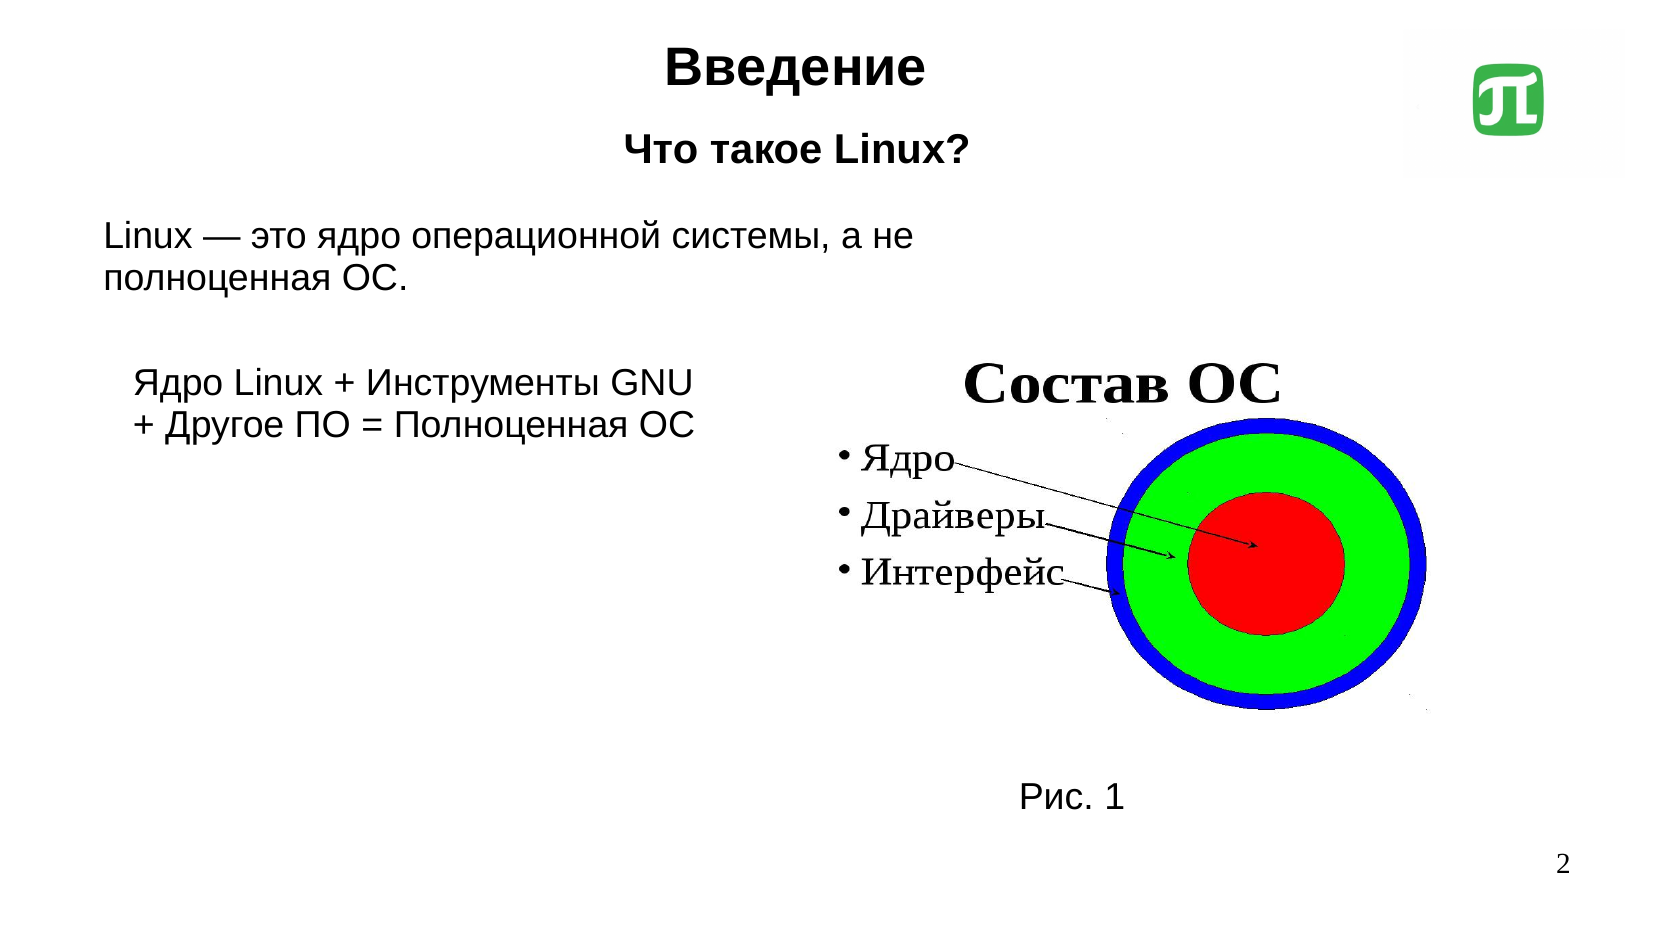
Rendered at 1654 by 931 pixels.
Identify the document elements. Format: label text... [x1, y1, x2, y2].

picture [797, 324, 1447, 768]
picture [1403, 29, 1625, 178]
text_box Ядро Linux + Инструменты GNU + Другое ПО = Полноценная ОС [118, 354, 739, 591]
text_box Введение [649, 29, 975, 105]
text_box Что такое Linux? [531, 118, 1063, 207]
text_box Рис. 1 [1003, 767, 1329, 825]
text_box Linux — это ядро операционной системы, а не полноценная ОС. [88, 206, 1004, 355]
